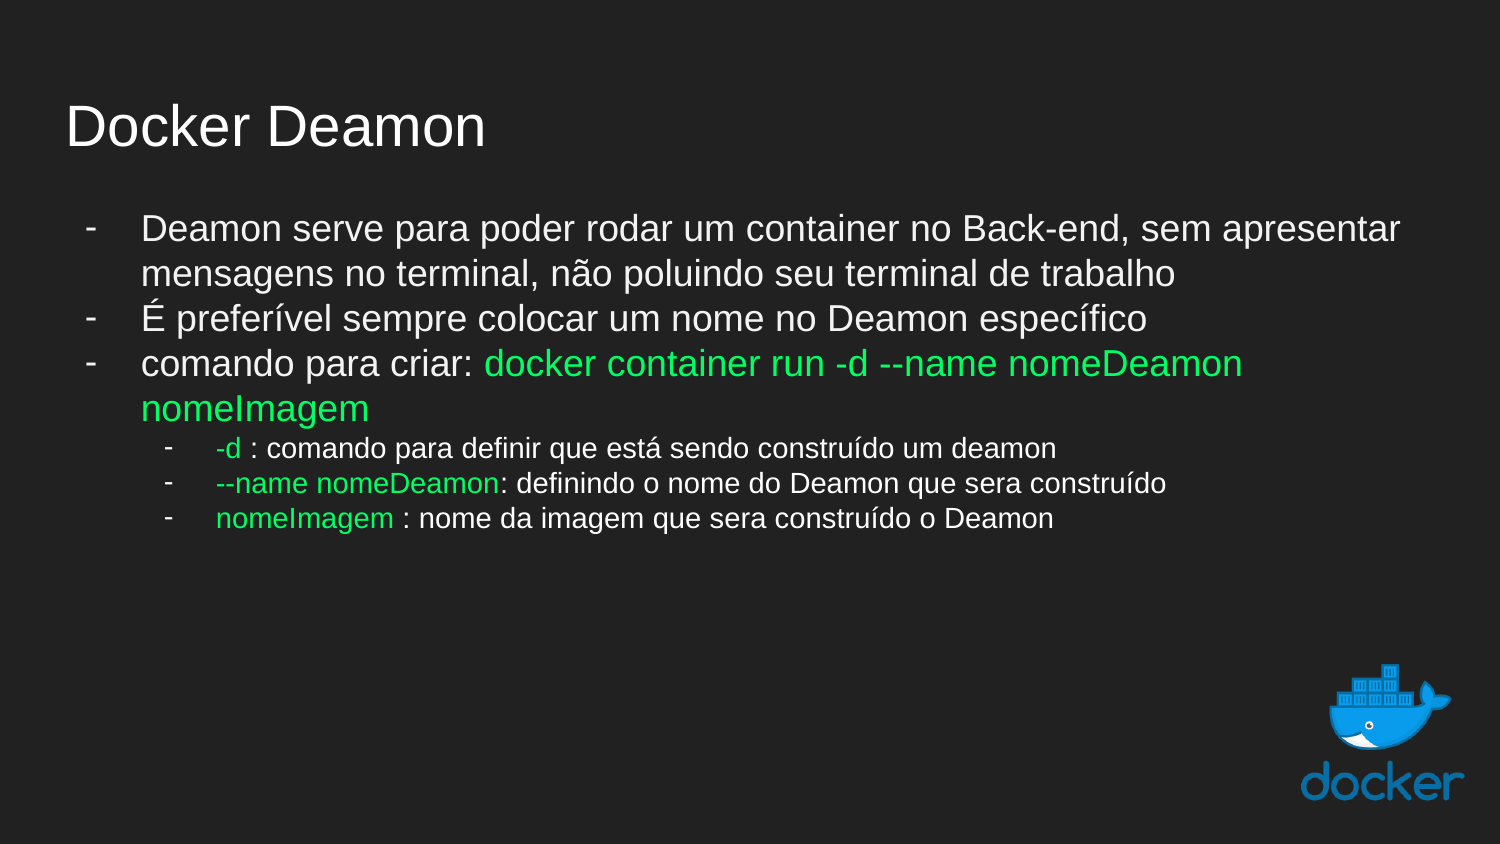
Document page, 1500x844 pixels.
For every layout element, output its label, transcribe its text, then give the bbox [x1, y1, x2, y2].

text_box Deamon serve para poder rodar um container no Back-end, sem apresentar mensagens no terminal, não poluindo seu terminal de trabalho É preferível sempre colocar um nome no Deamon específico comando para criar: docker container run -d --name nomeDeamon nomeImagem -d : comando para definir que está sendo construído um deamon --name nomeDeamon: definindo o nome do Deamon que sera construído nomeImagem : nome da imagem que sera construído o Deamon [51, 189, 1449, 750]
text_box Docker Deamon [51, 72, 1449, 167]
picture [1286, 649, 1479, 815]
